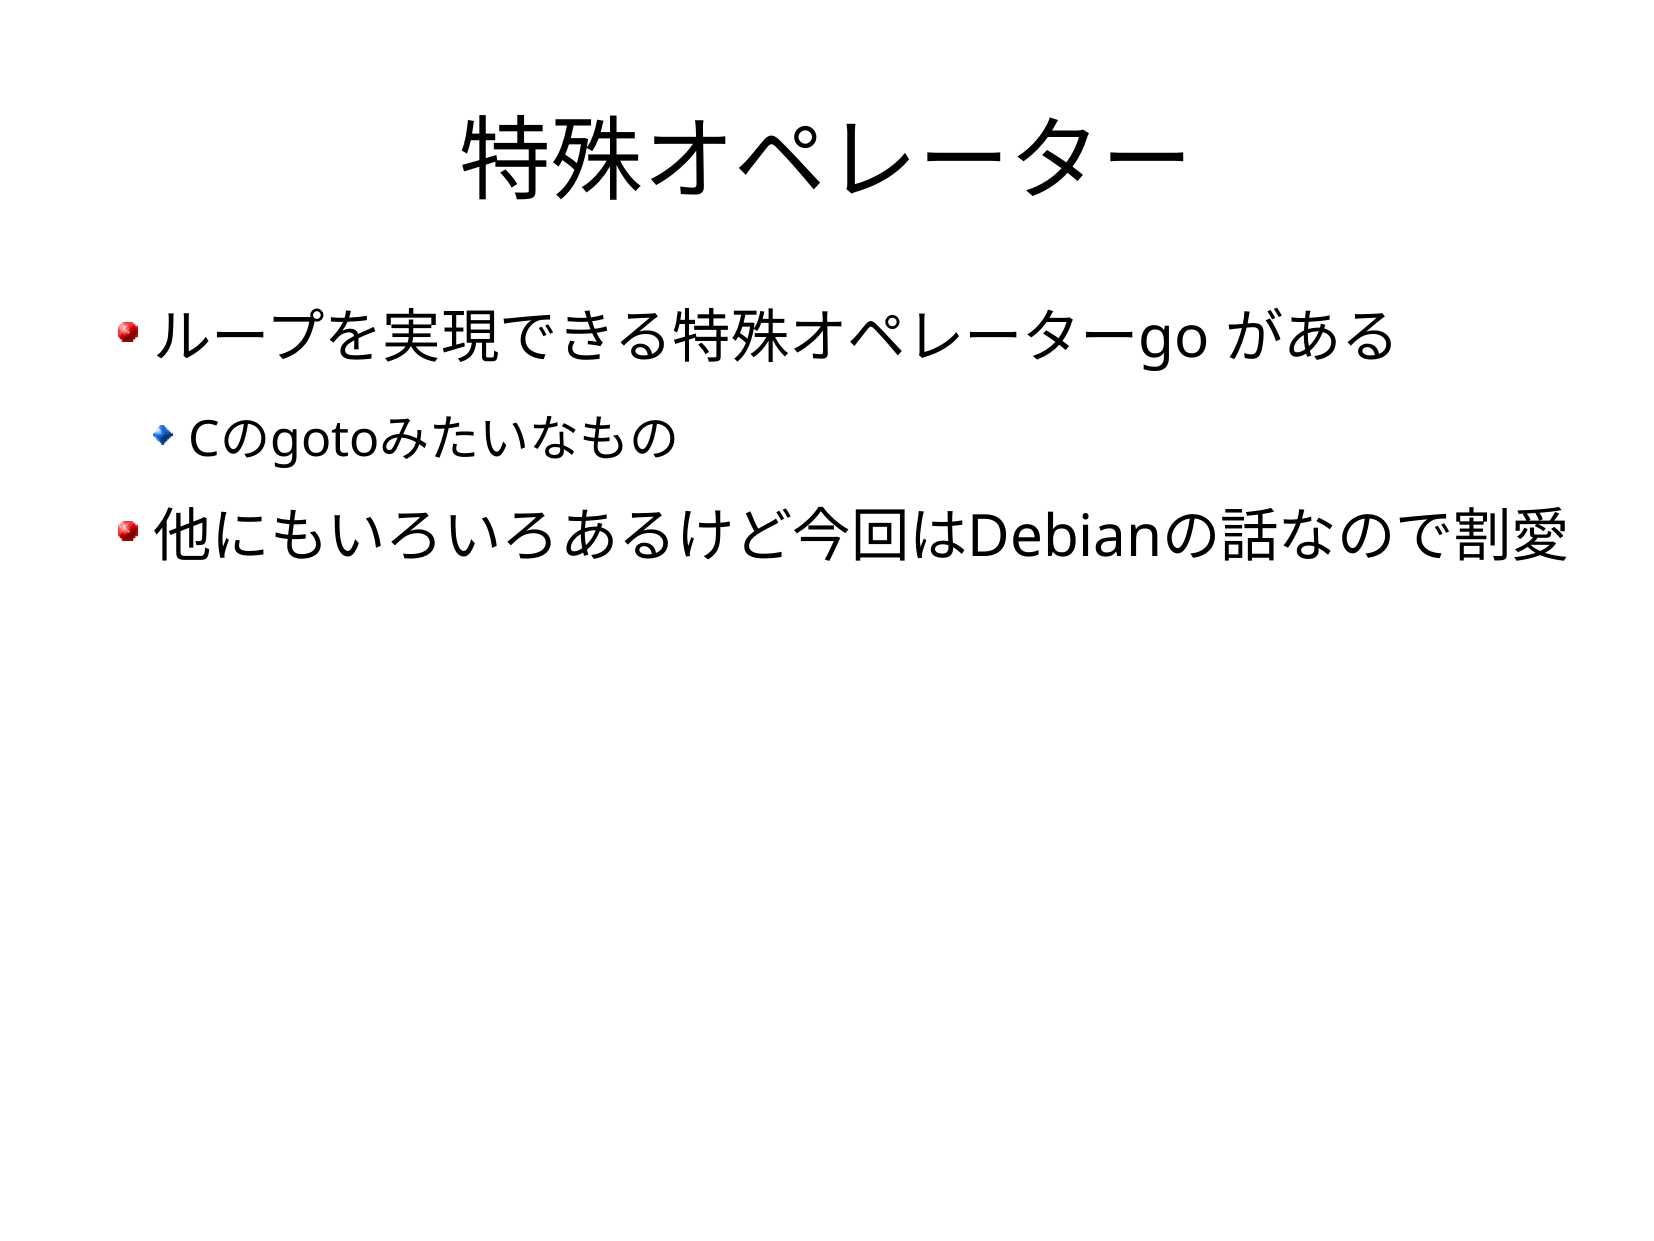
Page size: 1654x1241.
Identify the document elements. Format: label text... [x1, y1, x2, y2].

list ループを実現できる特殊オペレーターgo がある Cのgotoみたいなもの 他にもいろいろあるけど今回はDebianの話なので割愛 [82, 290, 1571, 1109]
title 特殊オペレーター [82, 56, 1571, 250]
